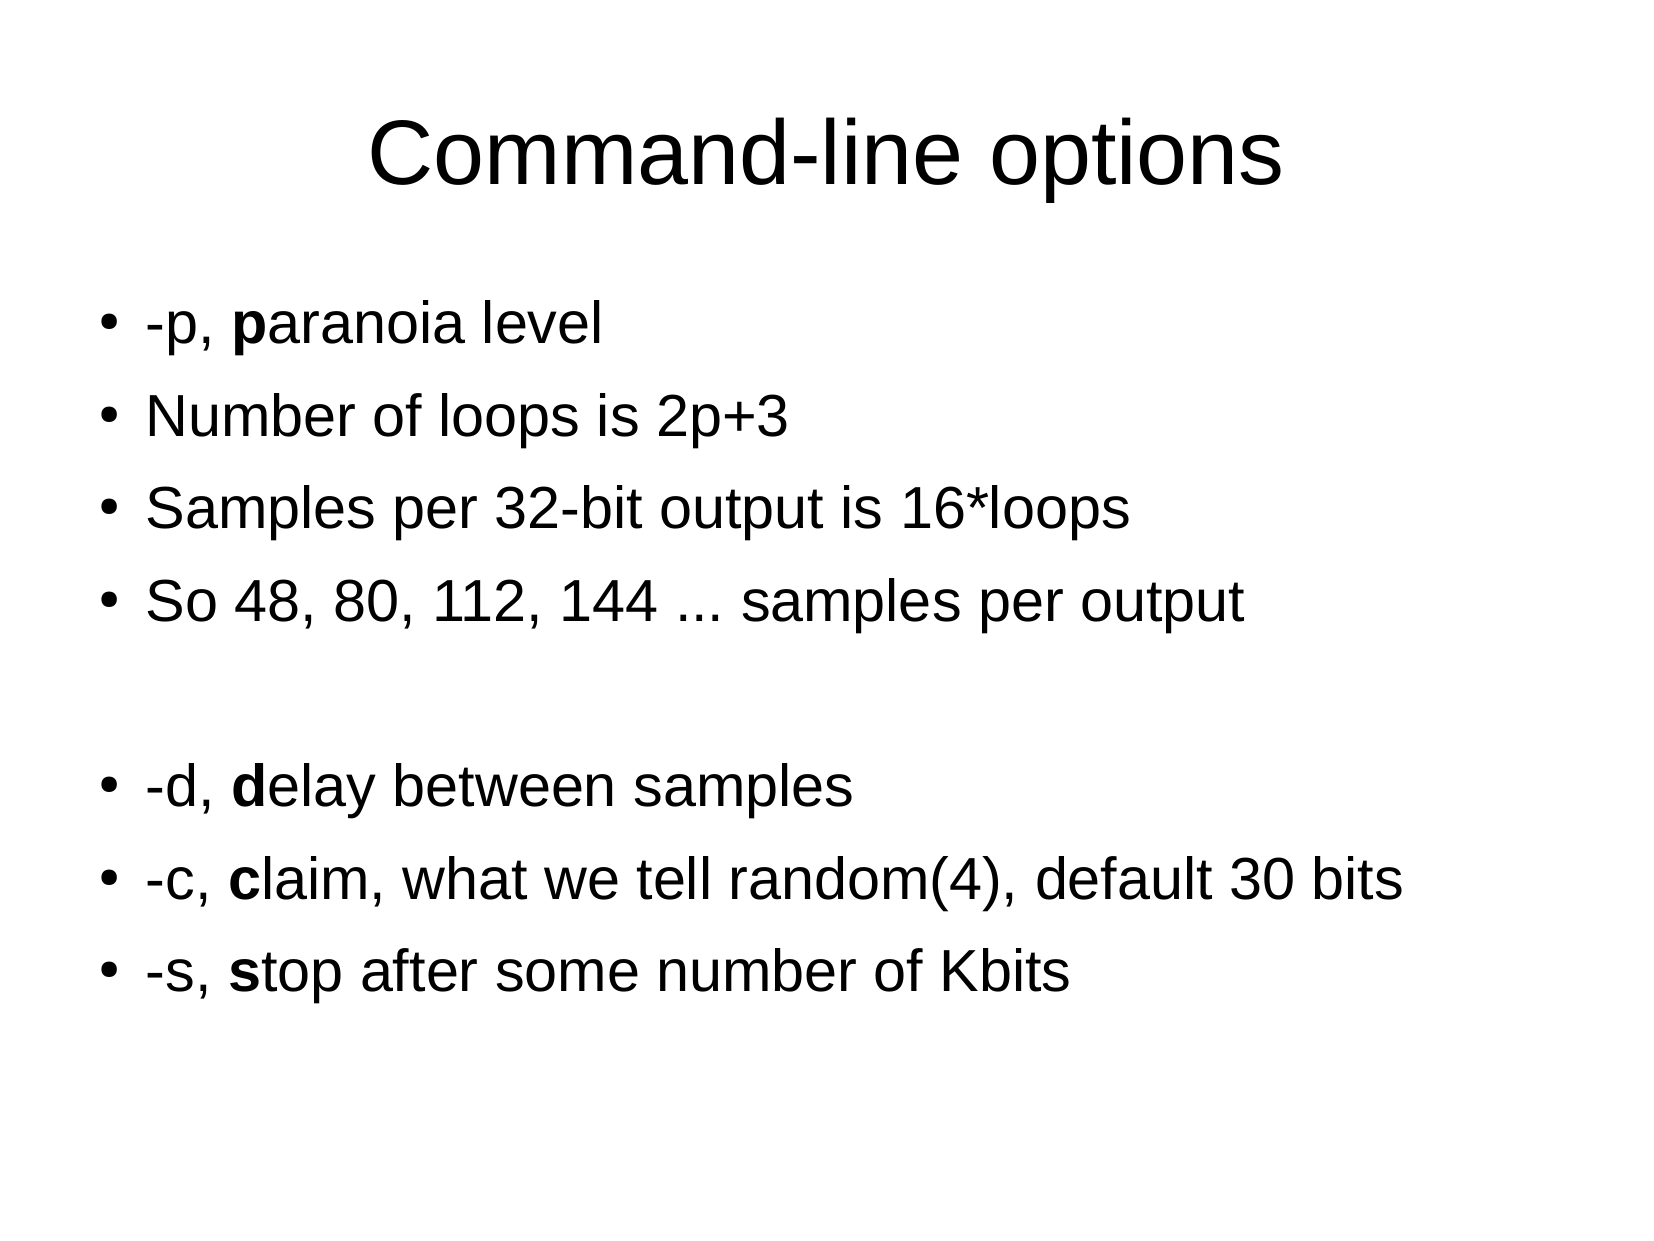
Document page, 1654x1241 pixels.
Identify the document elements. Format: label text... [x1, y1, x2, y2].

title Command-line options [82, 49, 1571, 257]
list -p, paranoia level Number of loops is 2p+3 Samples per 32-bit output is 16*loops So 48, 80, 112, 144 ... samples per output -d, delay between samples -c, claim, what we tell random(4), default 30 bits -s, stop after some number of Kbits [82, 290, 1571, 1010]
